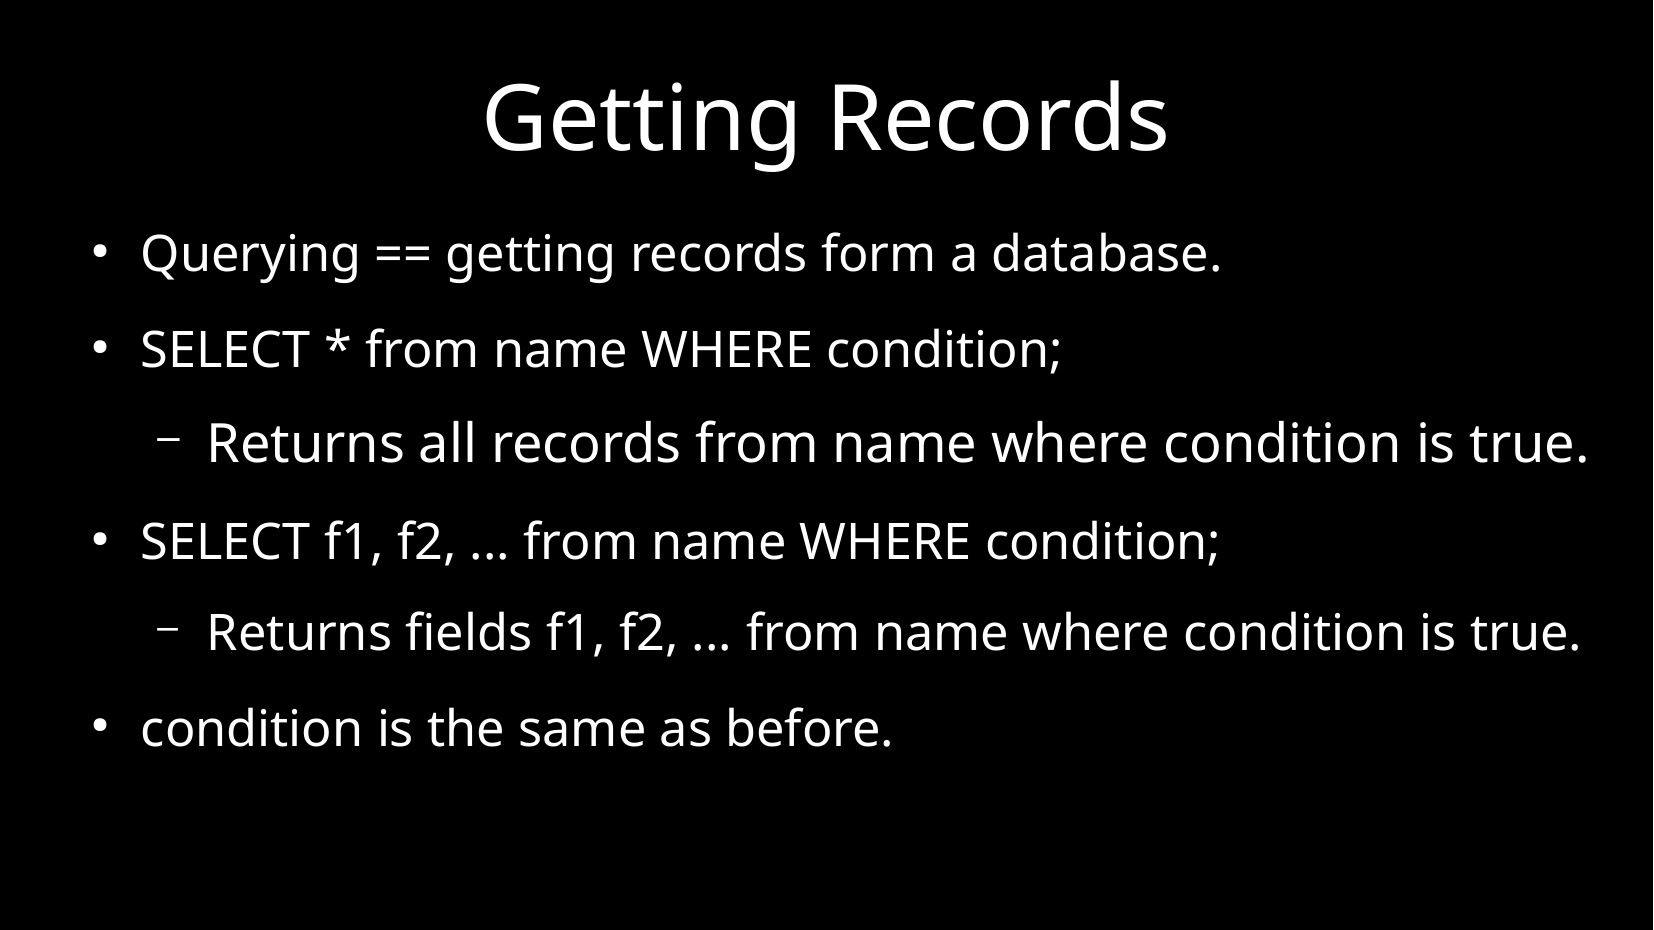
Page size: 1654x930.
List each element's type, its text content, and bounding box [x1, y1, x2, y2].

title Getting Records [82, 37, 1571, 193]
list Querying == getting records form a database. SELECT * from name WHERE condition; Returns all records from name where condition is true. SELECT f1, f2, ... from name WHERE condition; Returns fields f1, f2, ... from name where condition is true. condition is the same as before. [75, 217, 1613, 863]
